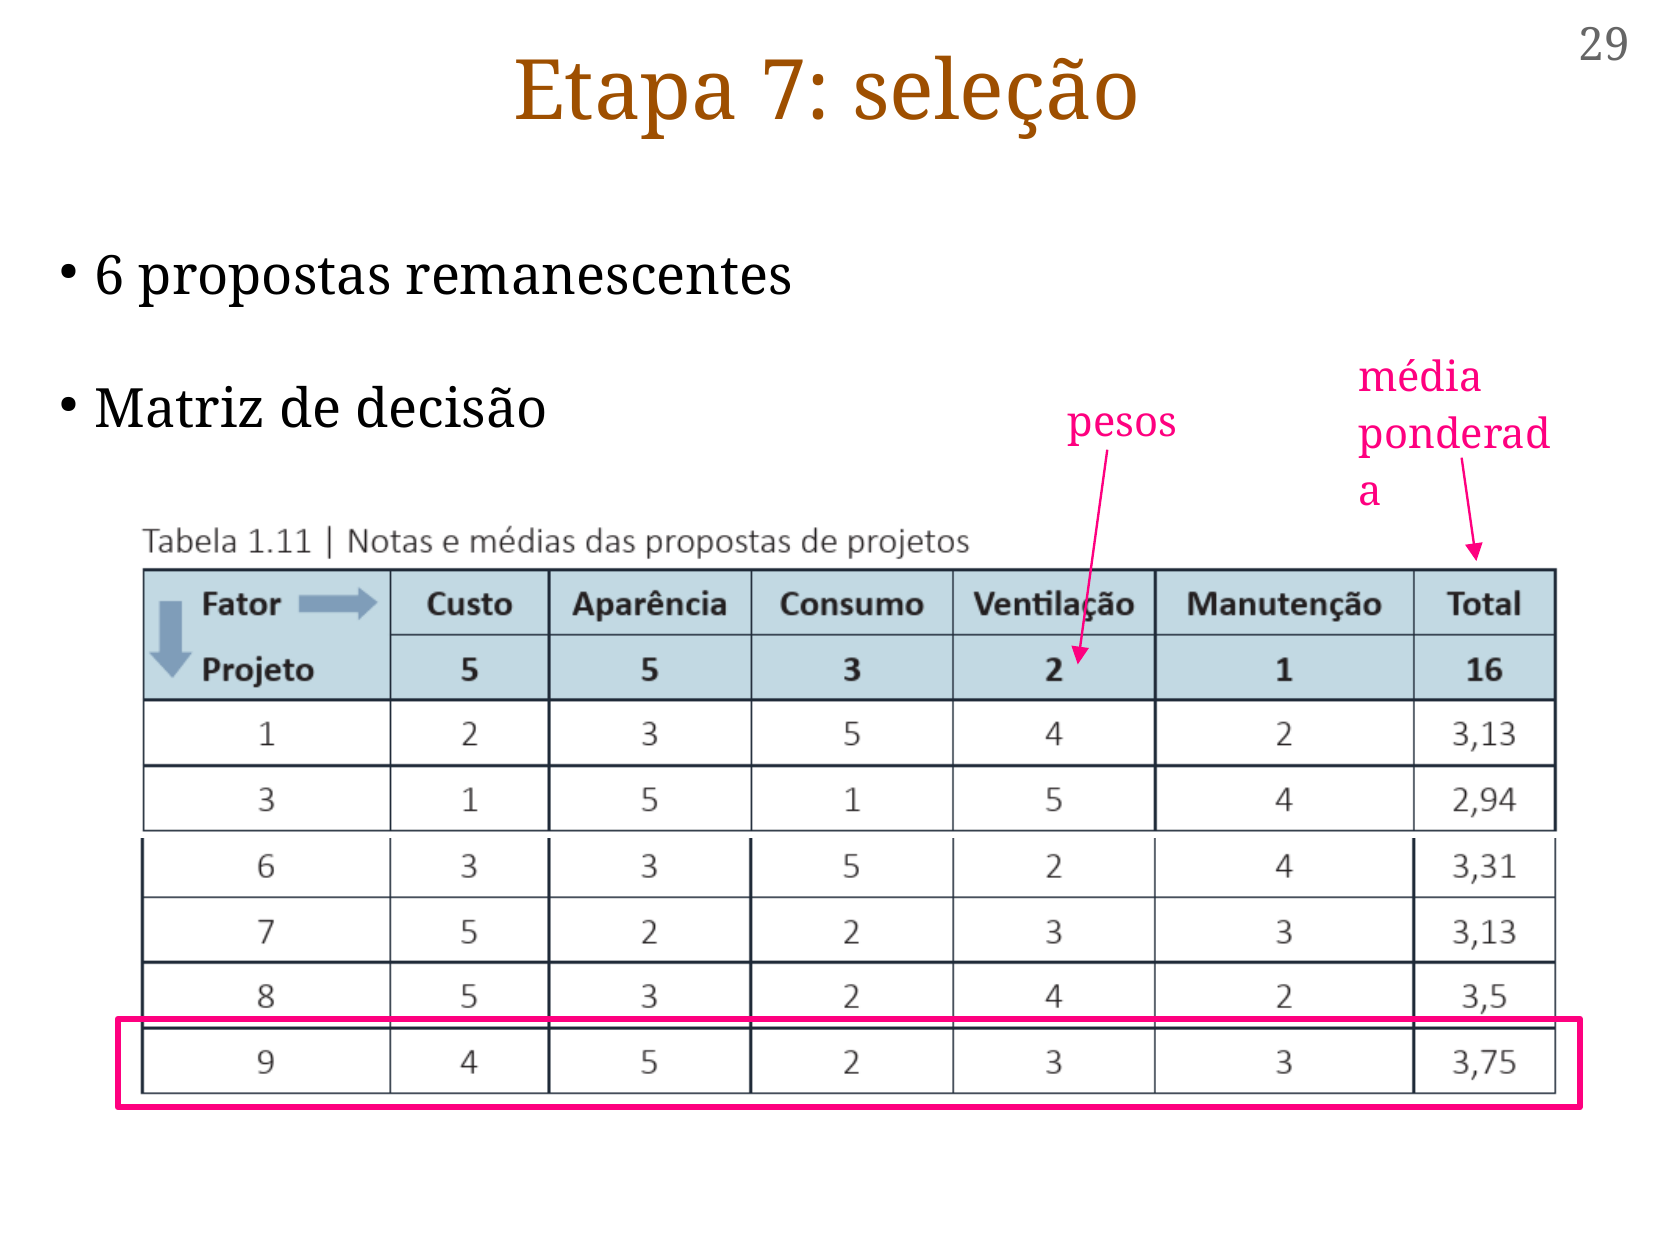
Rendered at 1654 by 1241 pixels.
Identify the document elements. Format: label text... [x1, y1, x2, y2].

text_box pesos [1052, 383, 1192, 456]
list 6 propostas remanescentes Matriz de decisão [59, 236, 1595, 1211]
title Etapa 7: seleção [59, 29, 1595, 148]
picture [138, 523, 1565, 1016]
picture [138, 1022, 1561, 1099]
text_box média ponderada [1343, 339, 1580, 526]
